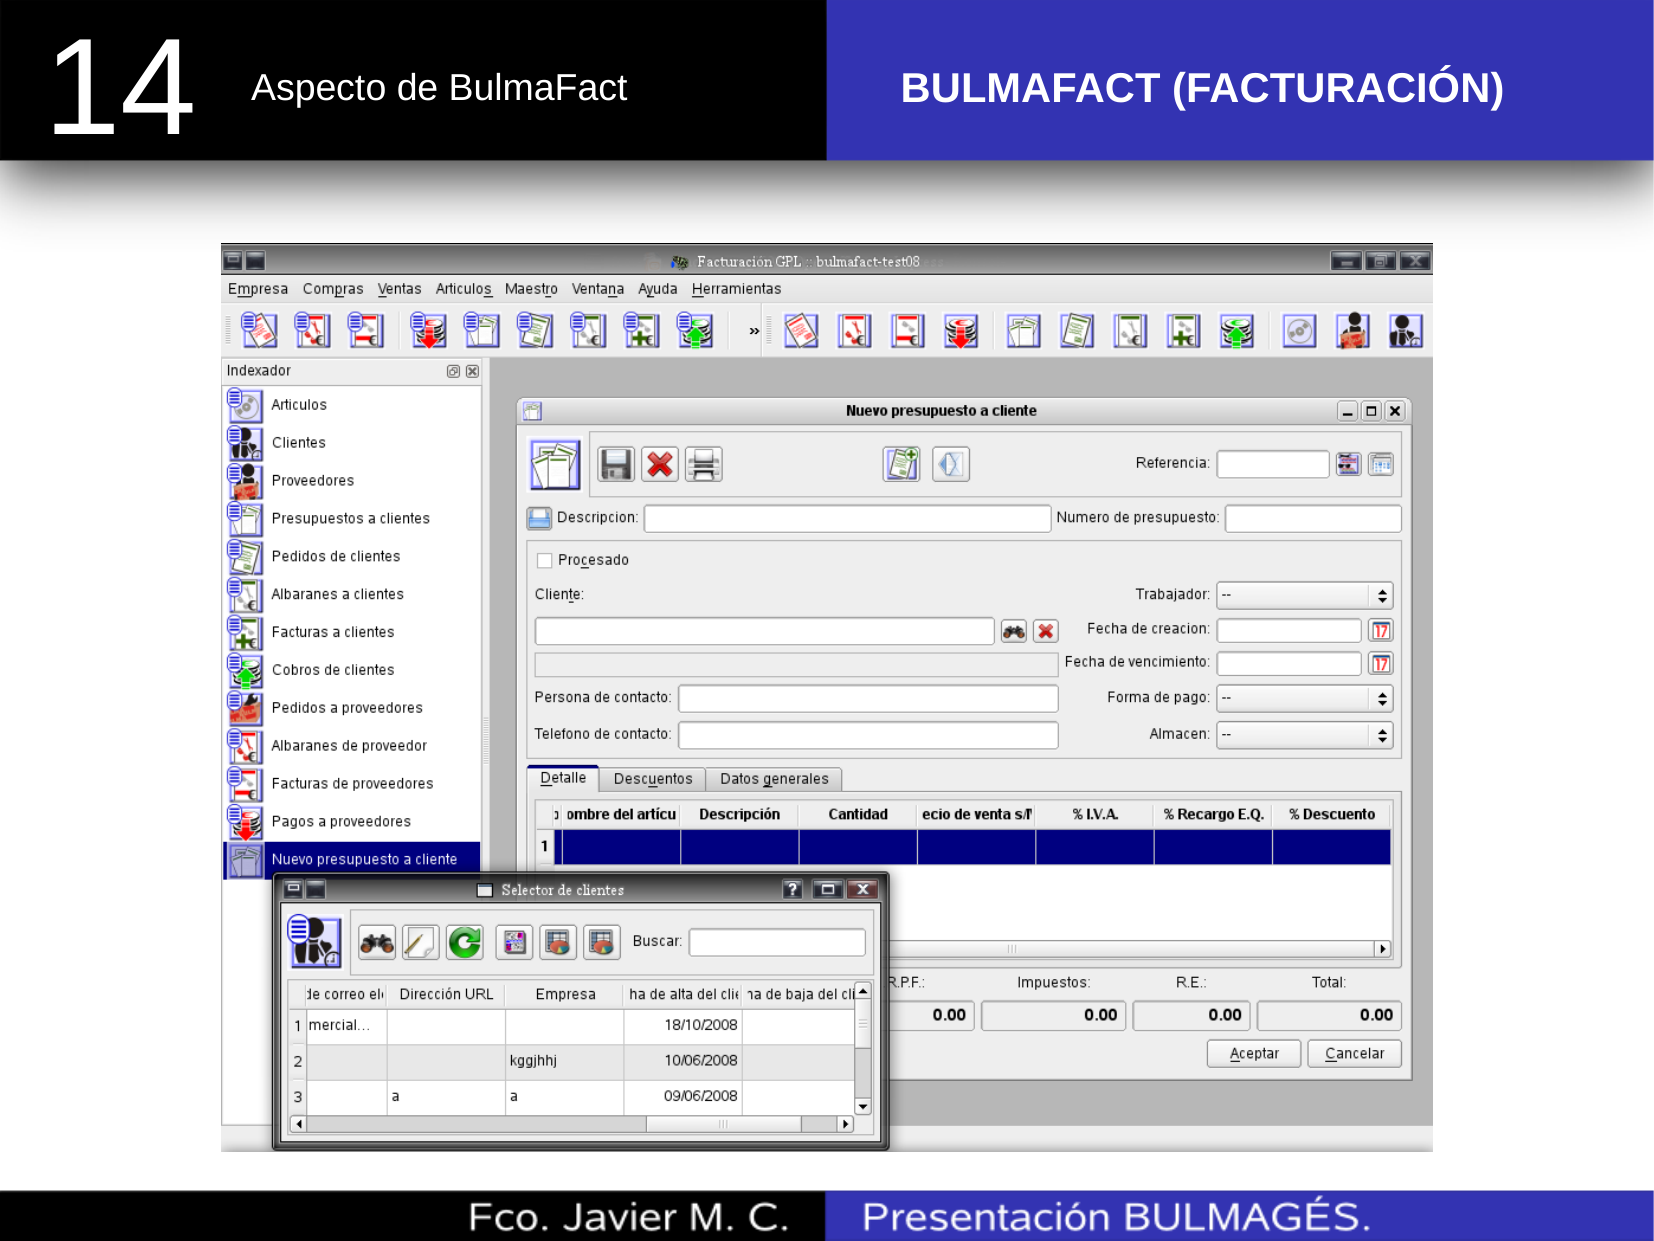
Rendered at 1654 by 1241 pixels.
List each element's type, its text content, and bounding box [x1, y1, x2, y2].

picture [0, 0, 1654, 1241]
text_box <número>. [29, 2, 237, 325]
text_box Aspecto de BulmaFact [236, 59, 798, 148]
text_box BULMAFACT (FACTURACIÓN) [885, 56, 1595, 119]
